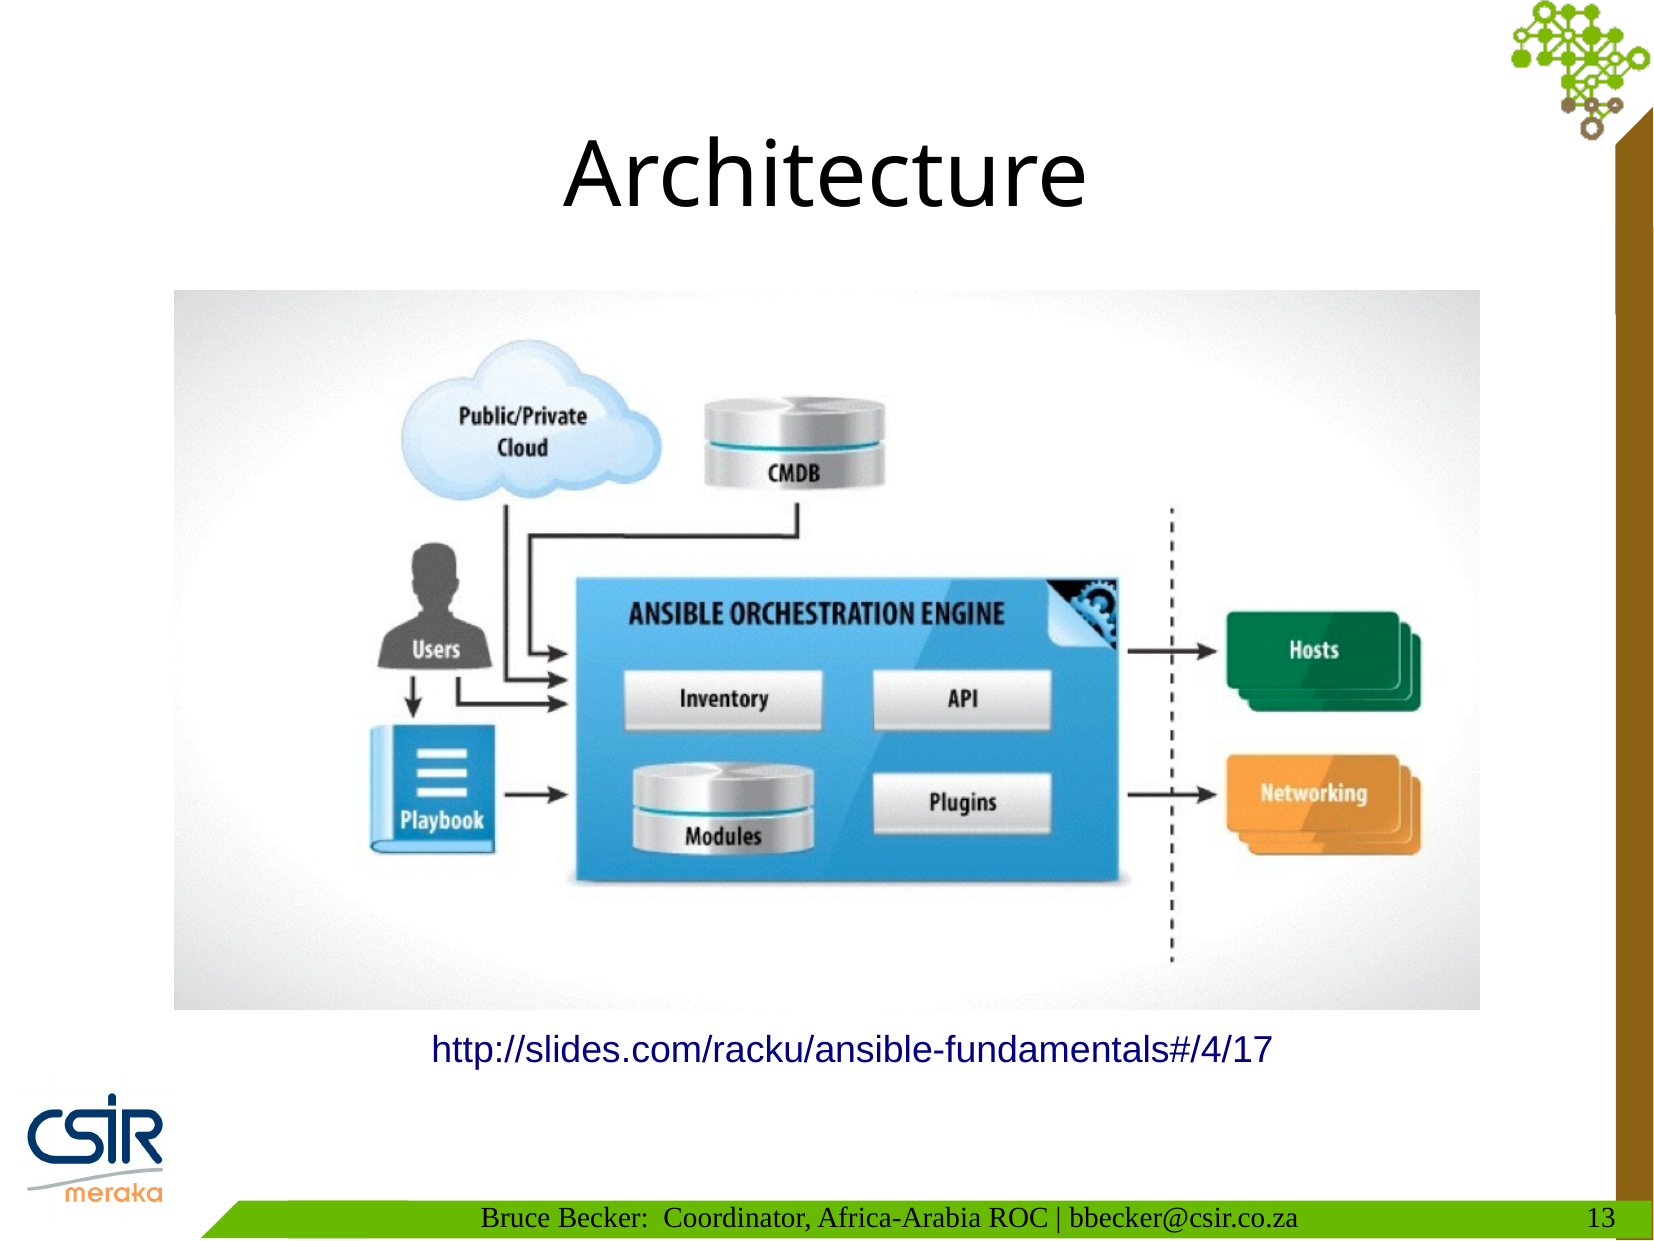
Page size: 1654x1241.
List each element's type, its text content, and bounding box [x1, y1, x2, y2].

title Architecture [82, 67, 1571, 275]
picture [174, 290, 1480, 1010]
text_box http://slides.com/racku/ansible-fundamentals#/4/17 [416, 1020, 1289, 1078]
picture [1503, 0, 1654, 144]
picture [12, 1074, 178, 1225]
